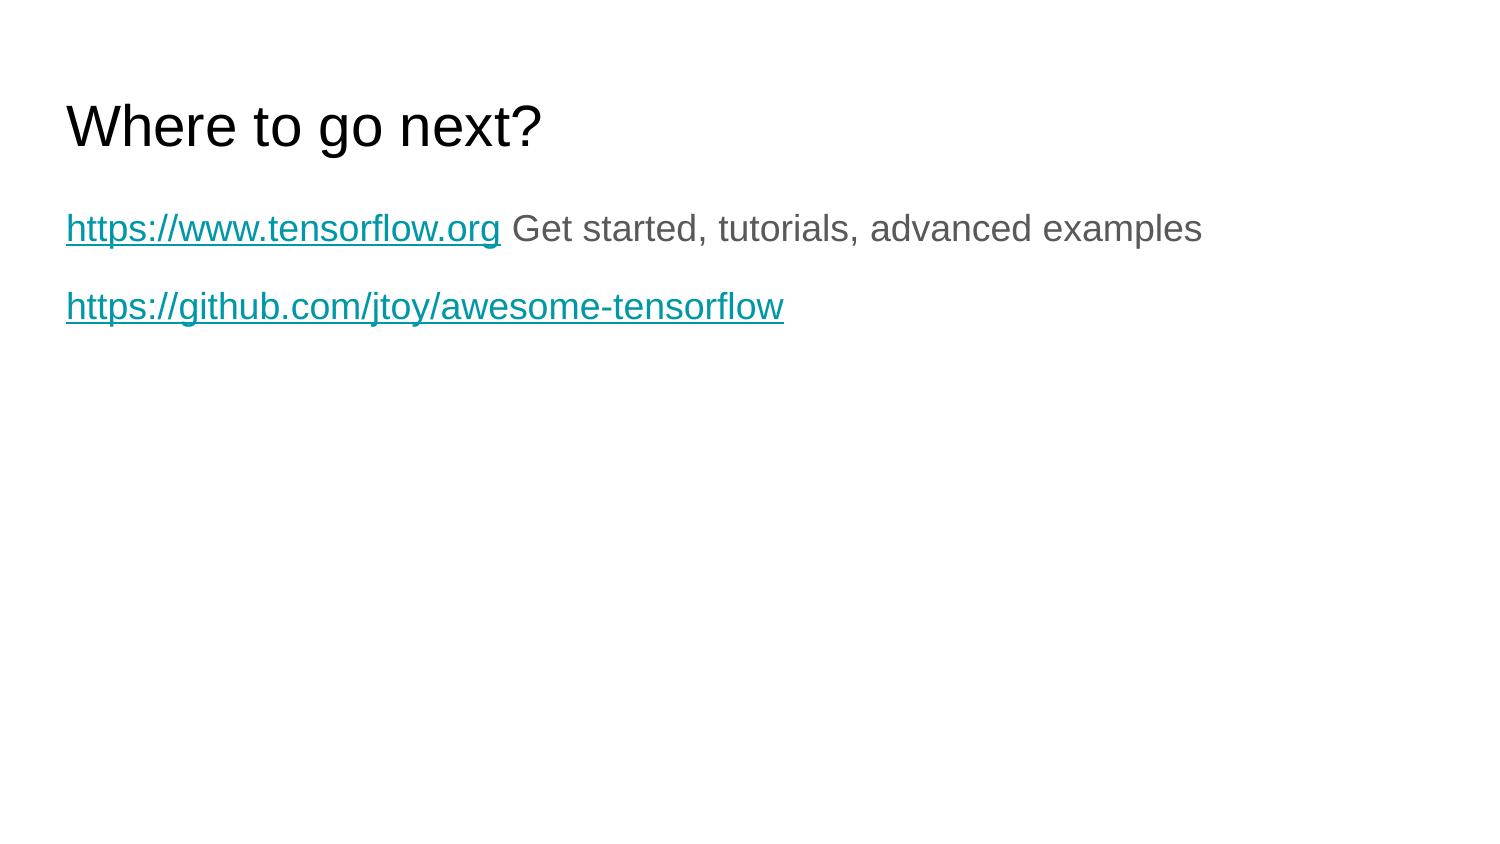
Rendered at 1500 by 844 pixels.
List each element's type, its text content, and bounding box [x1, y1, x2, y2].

title Where to go next? [51, 72, 1449, 167]
list https://www.tensorflow.org Get started, tutorials, advanced examples https://github.com/jtoy/awesome-tensorflow [51, 189, 1449, 750]
